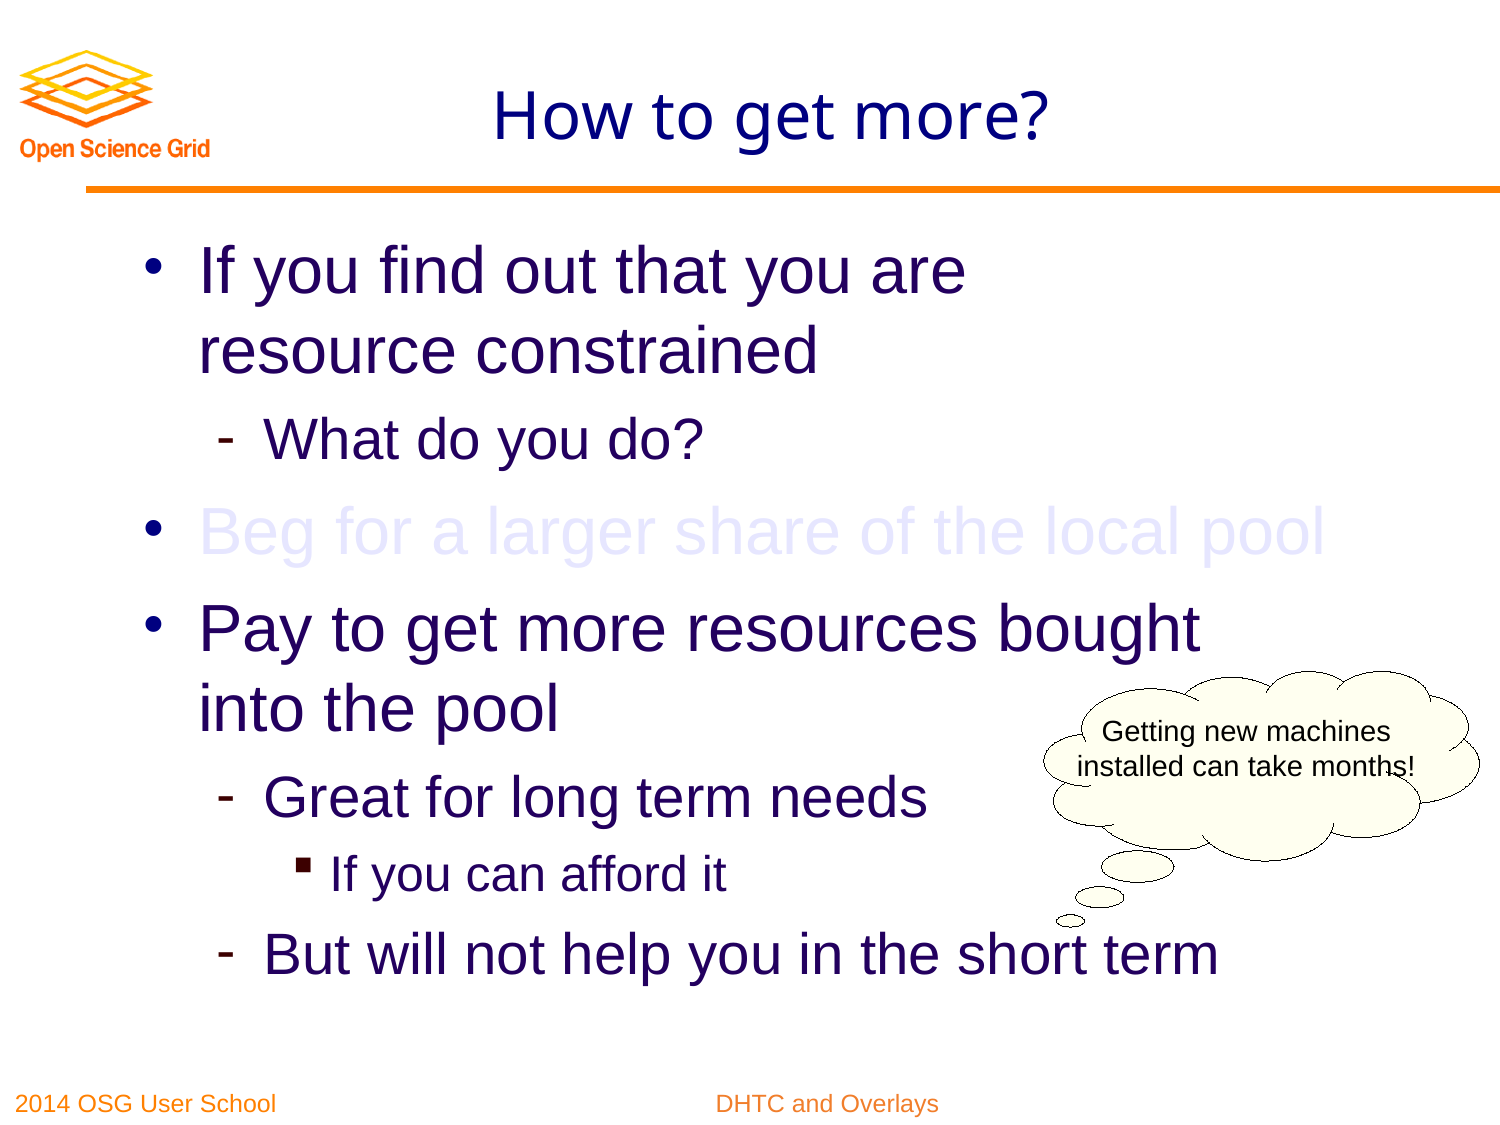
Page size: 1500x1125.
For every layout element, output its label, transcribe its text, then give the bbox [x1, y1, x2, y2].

picture [0, 27, 201, 179]
title How to get more? [201, 18, 1342, 207]
list If you find out that you are resource constrained What do you do? Beg for a larger share of the local pool Pay to get more resources bought into the pool Great for long term needs If you can afford it But will not help you in the short term [127, 218, 1403, 1003]
text_box Getting new machines installed can take months! [1101, 850, 1175, 883]
text_box Getting new machines installed can take months! [1043, 671, 1480, 862]
text_box Getting new machines installed can take months! [1075, 886, 1124, 908]
